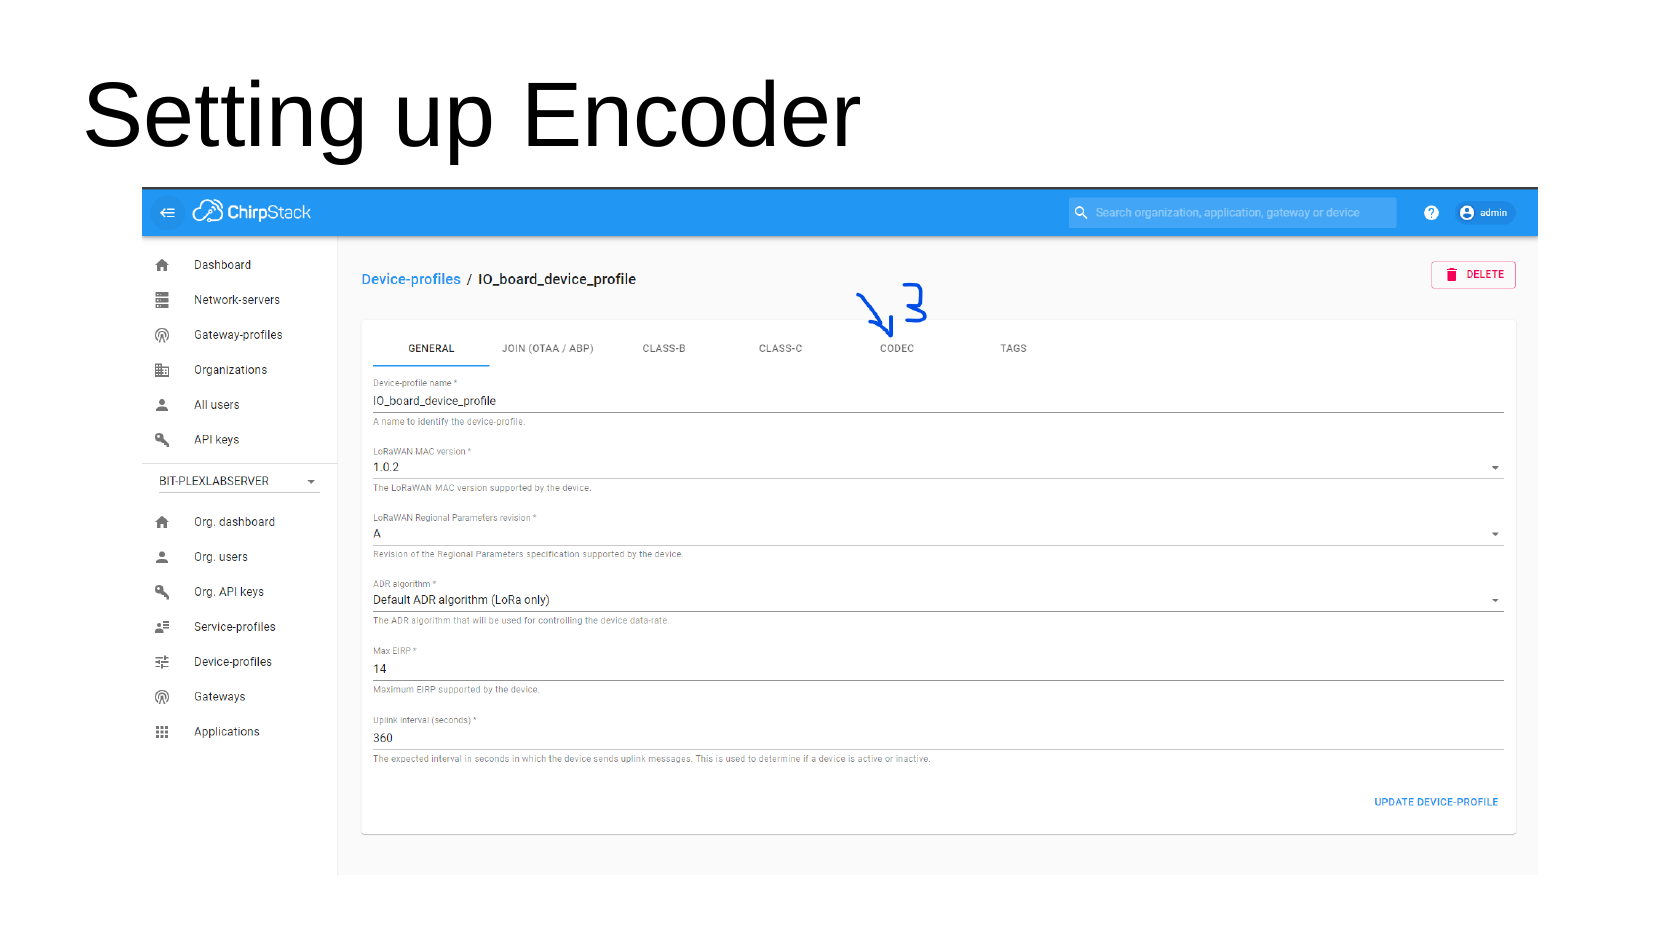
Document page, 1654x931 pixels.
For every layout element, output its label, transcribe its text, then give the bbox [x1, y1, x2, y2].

title Setting up Encoder [82, 37, 1571, 193]
picture [142, 187, 1538, 875]
